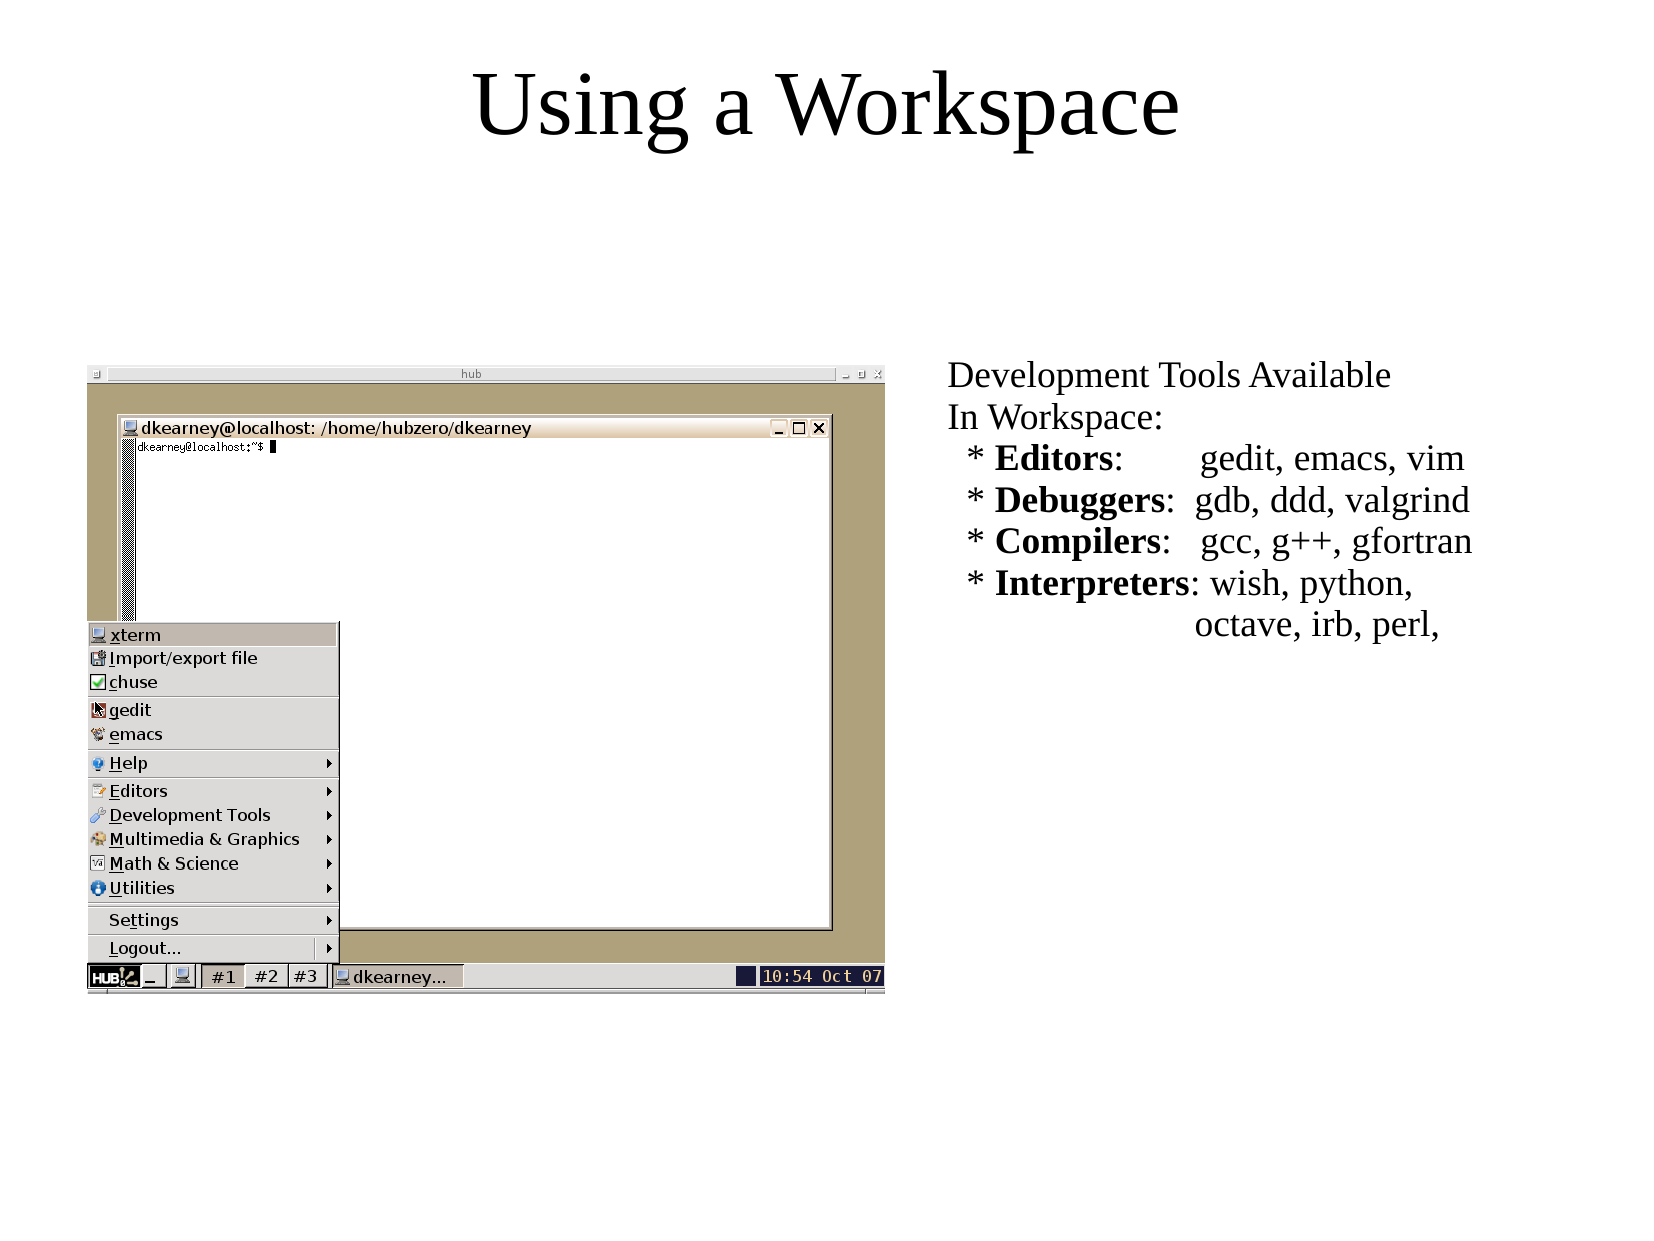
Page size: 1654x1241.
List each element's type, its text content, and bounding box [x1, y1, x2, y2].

picture [87, 365, 885, 994]
text_box Development Tools Available In Workspace: * Editors: gedit, emacs, vim * Debuggers: gdb, ddd, valgrind * Compilers: gcc, g++, gfortran * Interpreters: wish, python, octave, irb, perl, [932, 346, 1566, 694]
title Using a Workspace [82, 52, 1571, 155]
